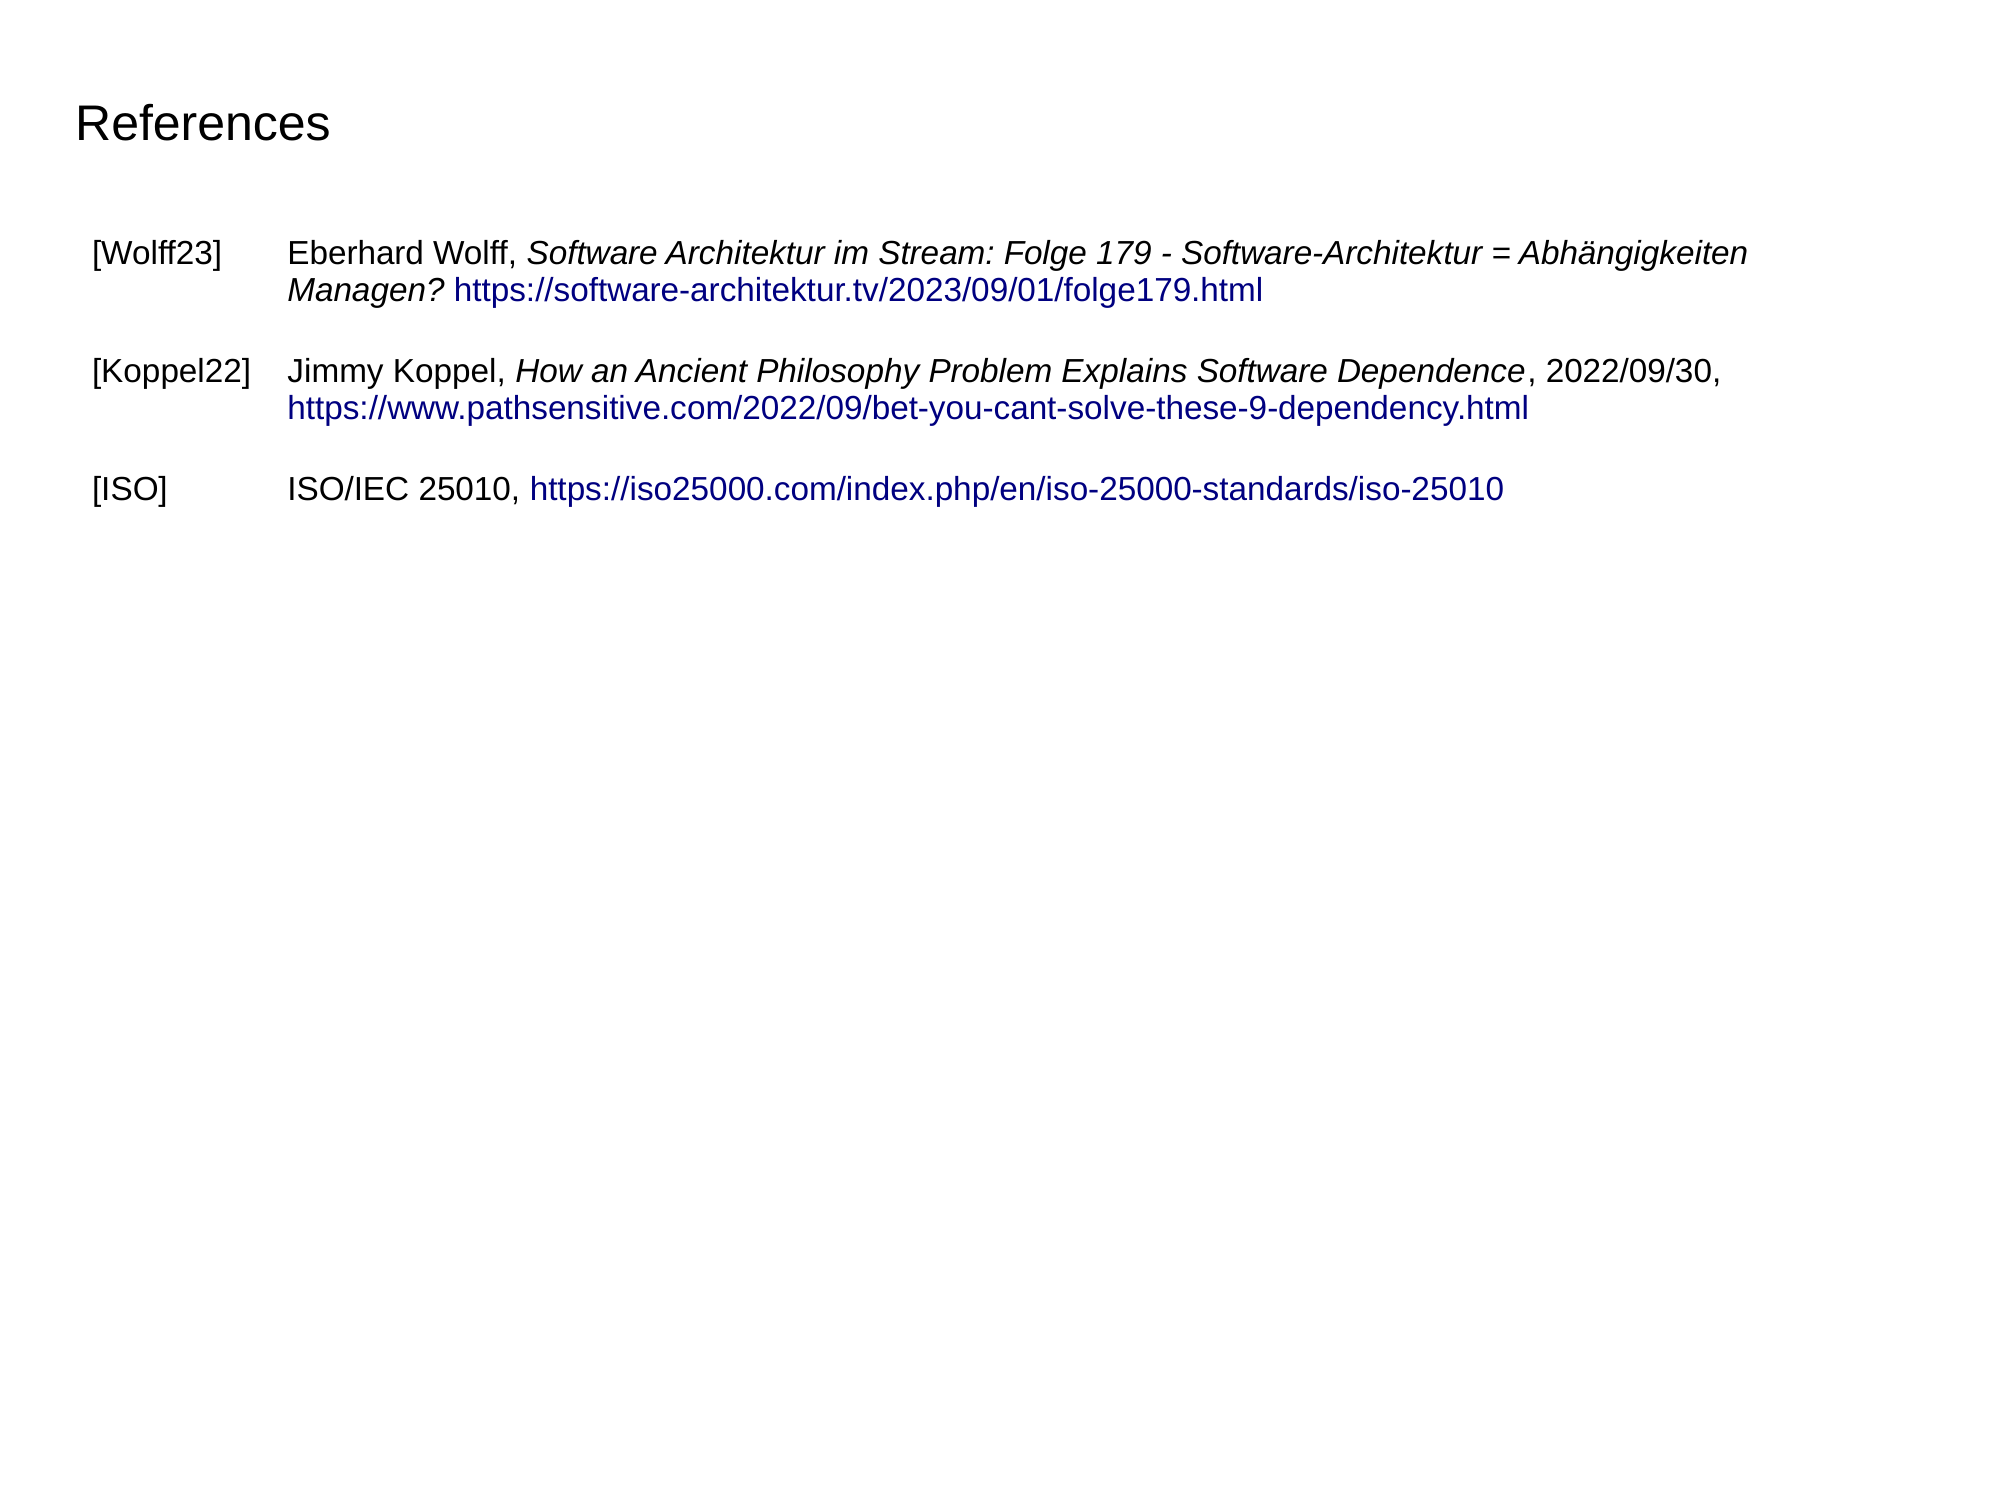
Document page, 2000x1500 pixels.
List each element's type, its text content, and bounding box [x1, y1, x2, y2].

text_box References [75, 90, 1921, 1403]
table_cell ISO/IEC 25010, https://iso25000.com/index.php/en/iso-25000-standards/iso-25010 [282, 464, 1921, 583]
table_header Eberhard Wolff, Software Architektur im Stream: Folge 179 - Software-Architektur = Abhängigkeiten Managen? https://software-architektur.tv/2023/09/01/folge179.html [282, 228, 1921, 346]
table_cell Jimmy Koppel, How an Ancient Philosophy Problem Explains Software Dependence, 2022/09/30, https://www.pathsensitive.com/2022/09/bet-you-cant-solve-these-9-dependency.html [282, 346, 1921, 464]
table_header [Wolff23] [86, 228, 282, 346]
table_cell [Koppel22] [86, 346, 282, 464]
table_cell [ISO] [86, 464, 282, 583]
